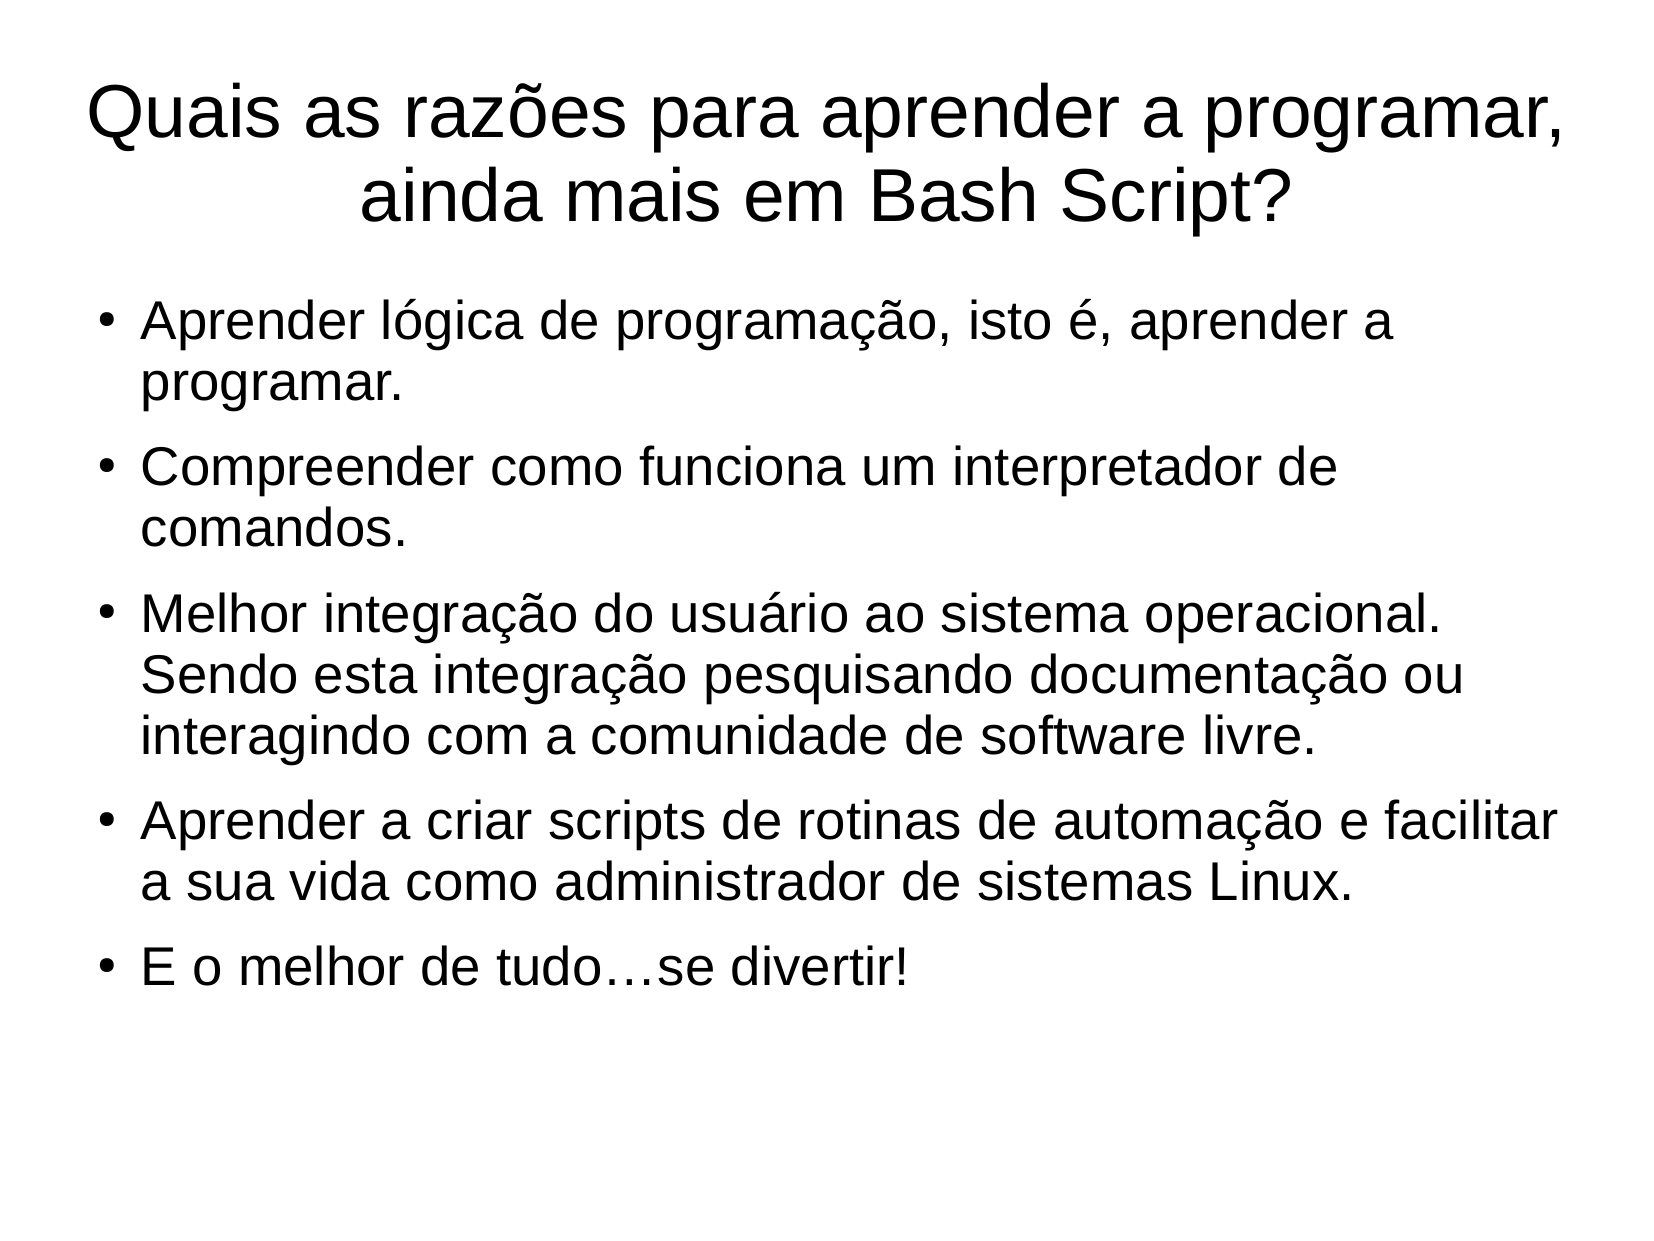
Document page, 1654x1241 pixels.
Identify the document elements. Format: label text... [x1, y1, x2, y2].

list Aprender lógica de programação, isto é, aprender a programar. Compreender como funciona um interpretador de comandos. Melhor integração do usuário ao sistema operacional. Sendo esta integração pesquisando documentação ou interagindo com a comunidade de software livre. Aprender a criar scripts de rotinas de automação e facilitar a sua vida como administrador de sistemas Linux. E o melhor de tudo…se divertir! [82, 290, 1571, 1010]
title Quais as razões para aprender a programar, ainda mais em Bash Script? [82, 49, 1571, 257]
